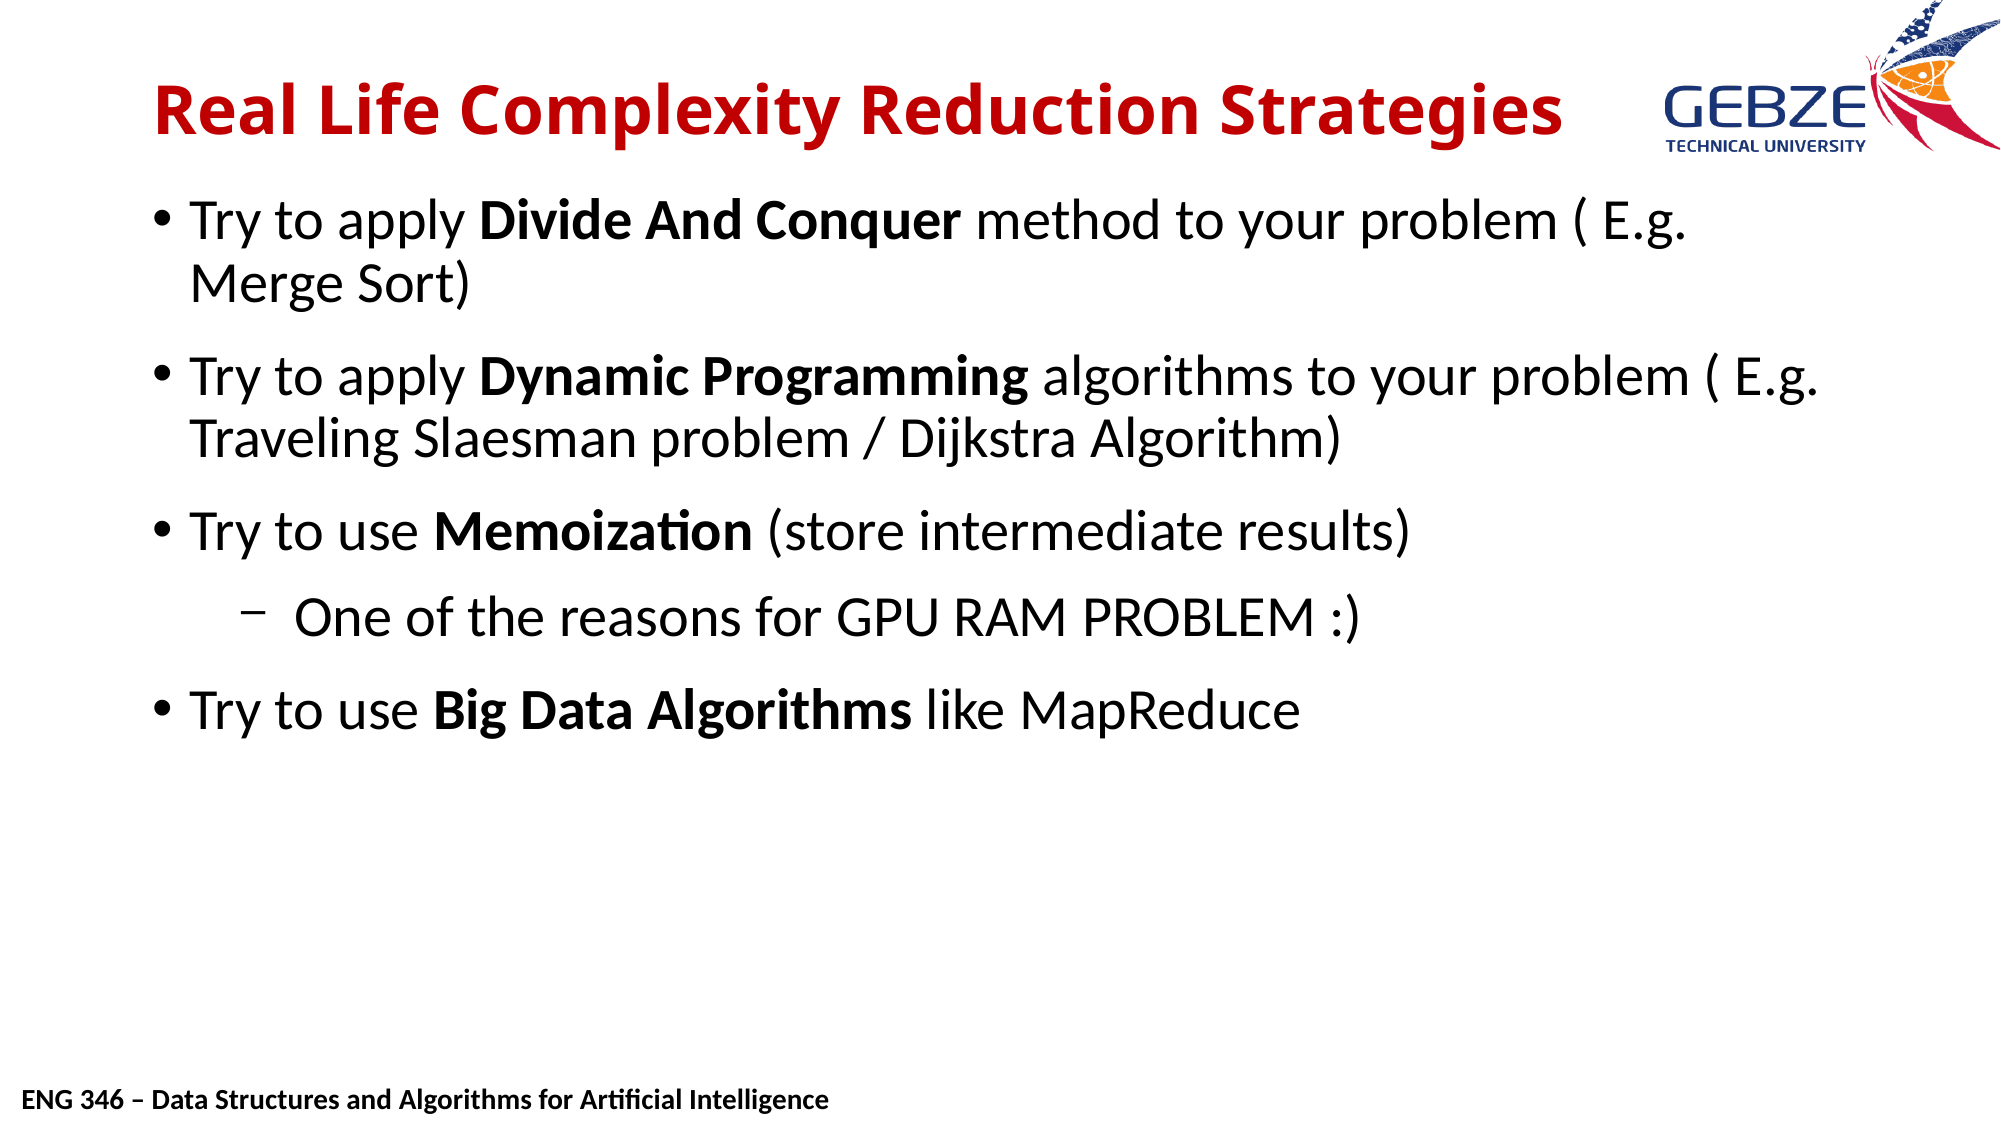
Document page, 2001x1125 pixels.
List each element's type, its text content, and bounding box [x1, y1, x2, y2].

picture [1665, 0, 2001, 152]
list Try to apply Divide And Conquer method to your problem ( E.g. Merge Sort) Try to apply Dynamic Programming algorithms to your problem ( E.g. Traveling Slaesman problem / Dijkstra Algorithm) Try to use Memoization (store intermediate results) One of the reasons for GPU RAM PROBLEM :) Try to use Big Data Algorithms like MapReduce [137, 181, 1863, 1013]
title Real Life Complexity Reduction Strategies [137, 59, 1613, 166]
